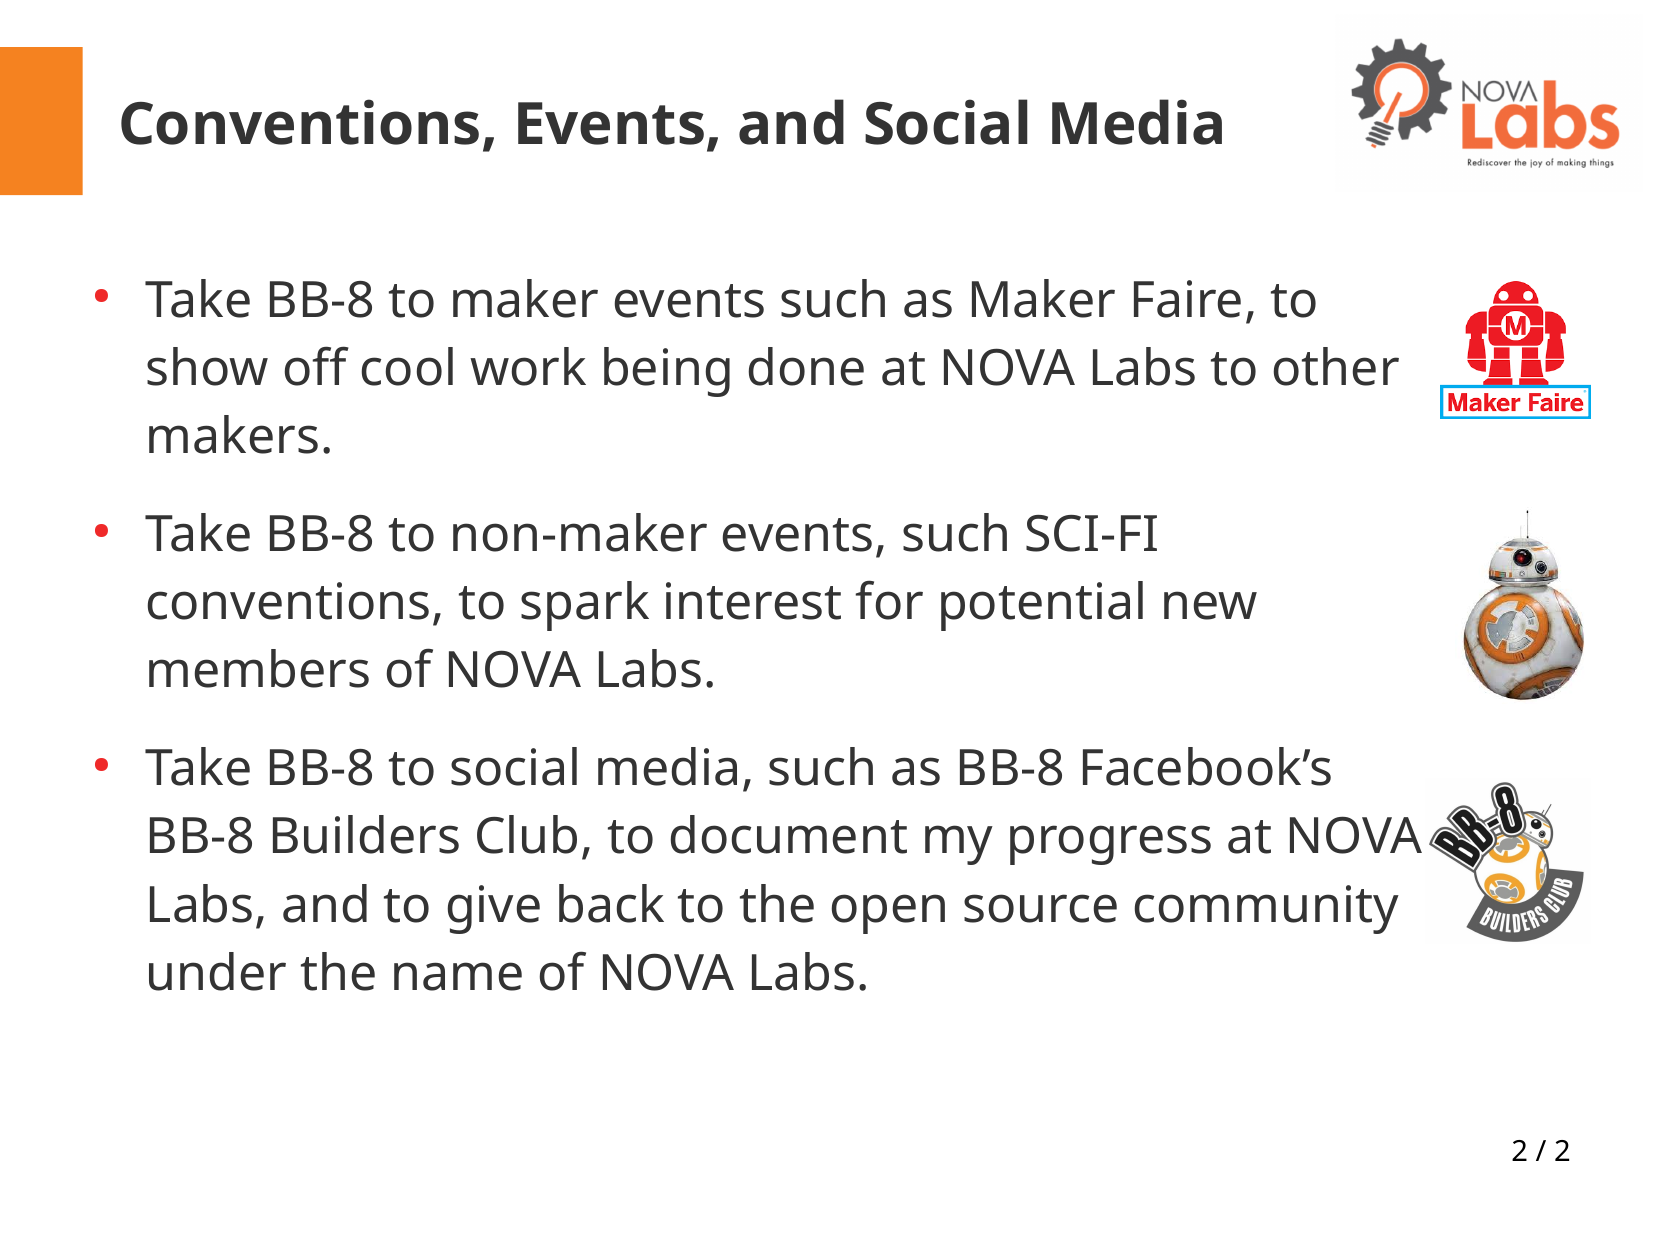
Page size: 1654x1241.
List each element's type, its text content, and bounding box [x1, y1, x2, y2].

picture [1440, 281, 1591, 384]
picture [1444, 389, 1588, 416]
picture [1455, 507, 1591, 705]
picture [1335, 14, 1643, 192]
title Conventions, Events, and Social Media [118, 49, 1571, 196]
picture [1425, 778, 1591, 945]
list Take BB-8 to maker events such as Maker Faire, to show off cool work being done at NOVA Labs to other makers. Take BB-8 to non-maker events, such SCI-FI conventions, to spark interest for potential new members of NOVA Labs. Take BB-8 to social media, such as BB-8 Facebook’s BB-8 Builders Club, to document my progress at NOVA Labs, and to give back to the open source community under the name of NOVA Labs. [75, 263, 1426, 1113]
